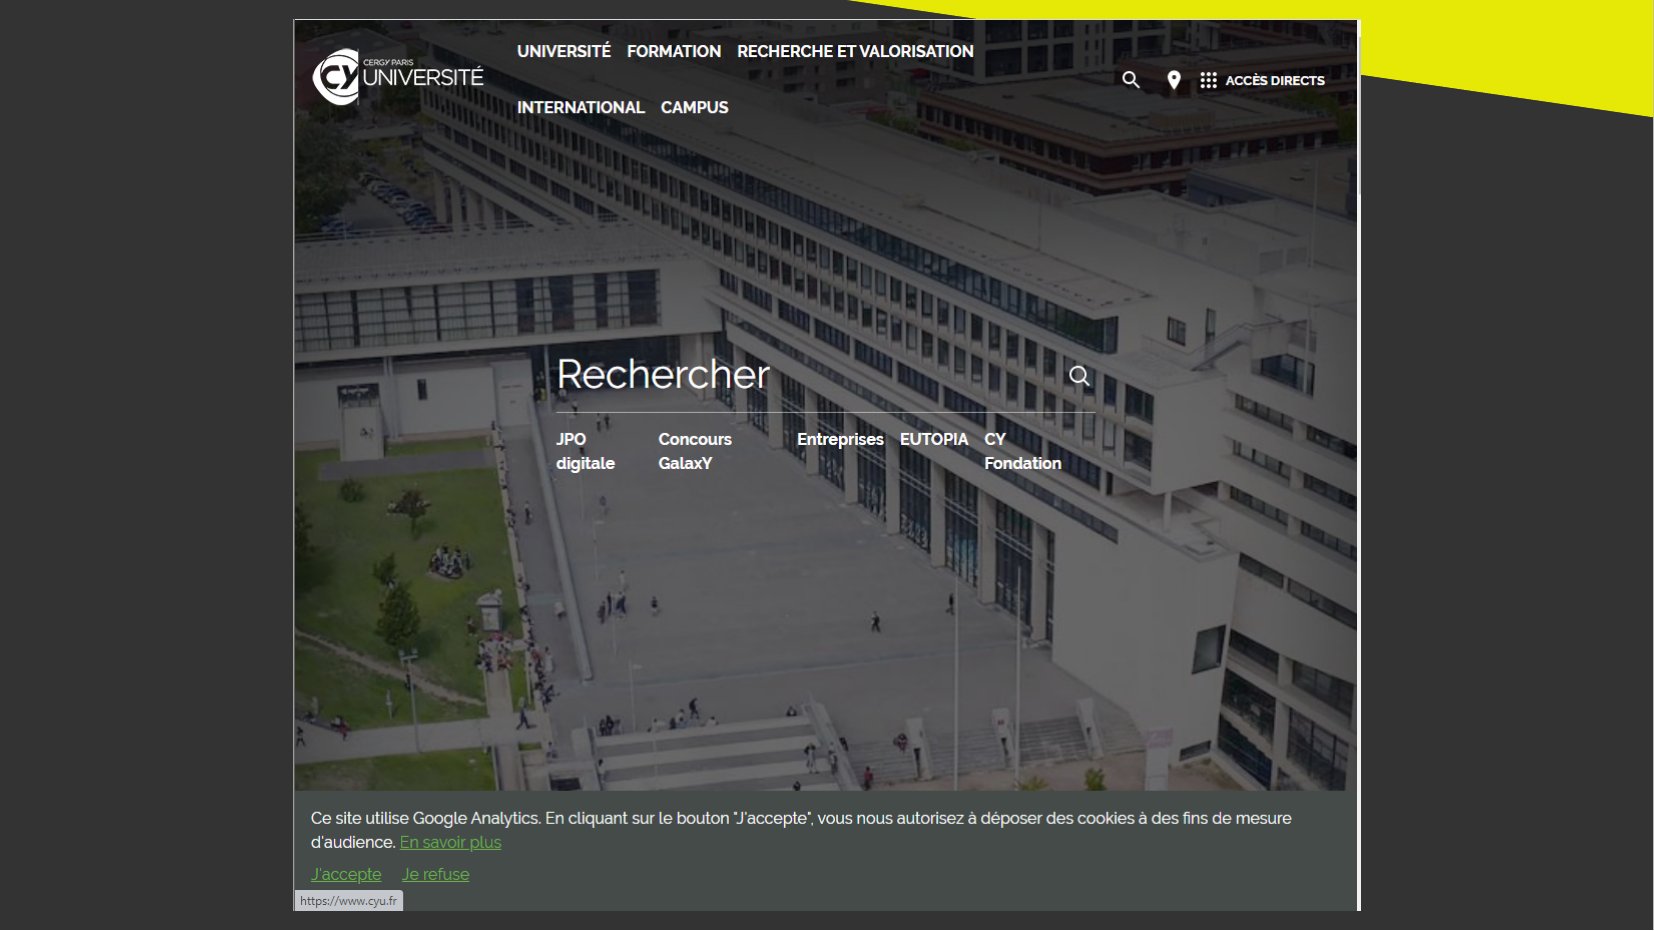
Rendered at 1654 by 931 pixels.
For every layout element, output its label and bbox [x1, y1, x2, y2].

text_box [847, 0, 1654, 118]
picture [293, 19, 1361, 911]
